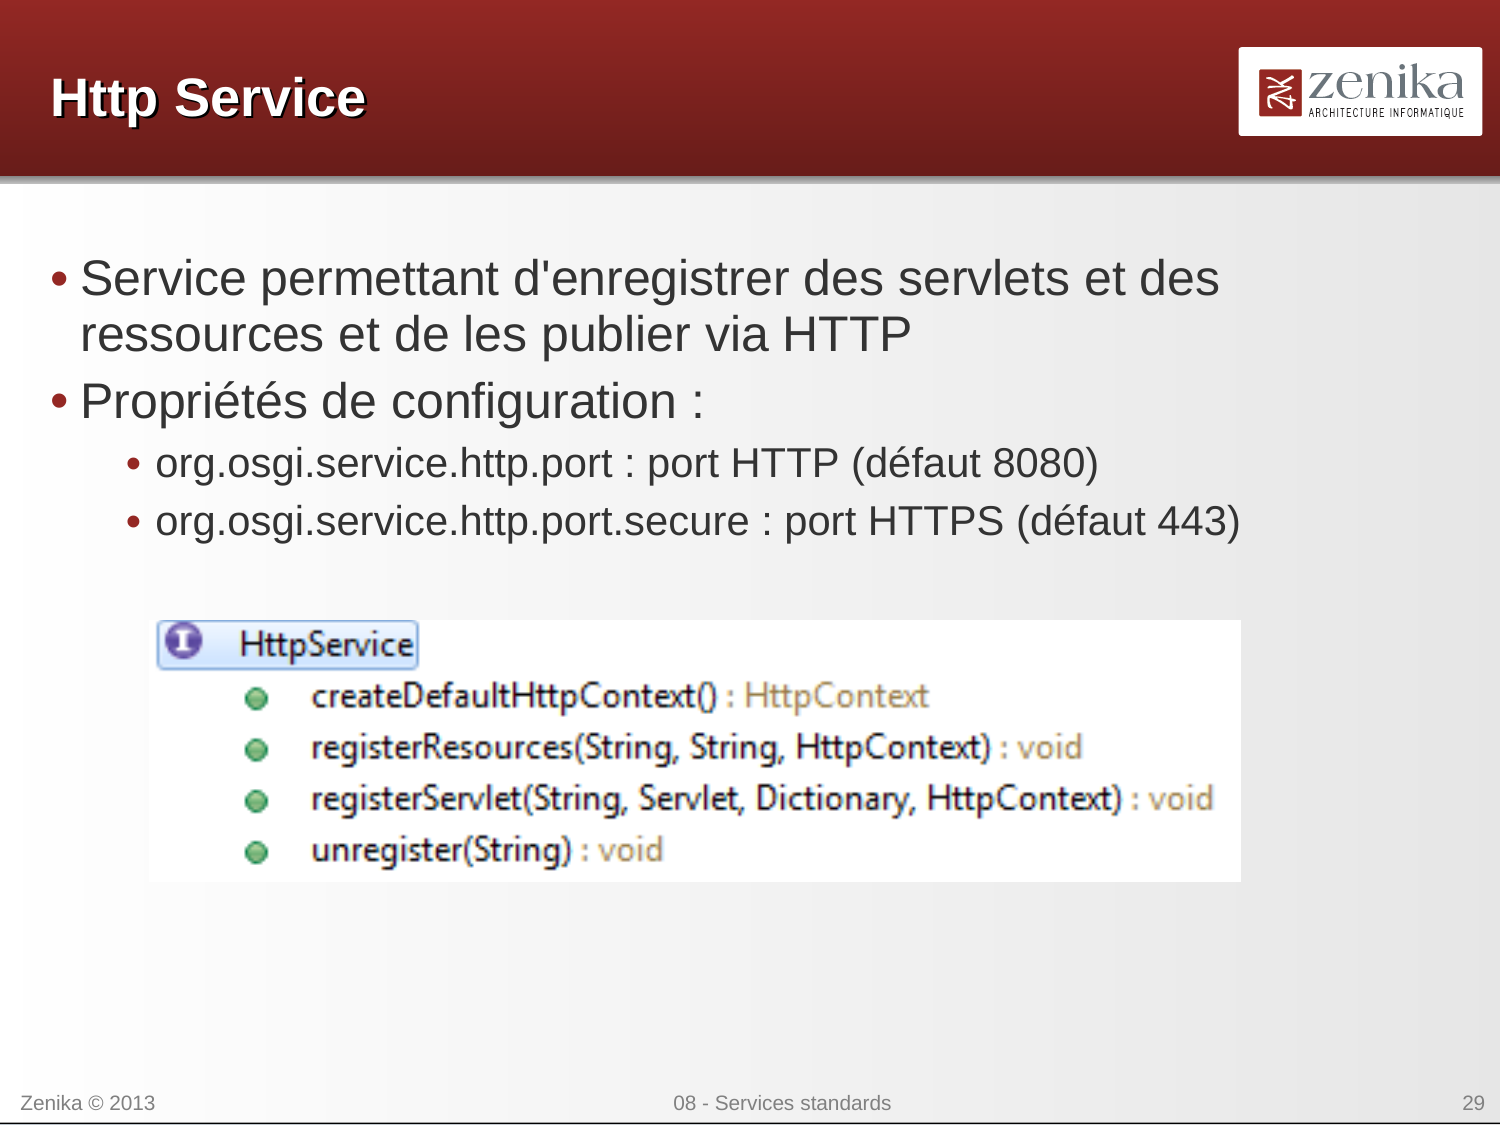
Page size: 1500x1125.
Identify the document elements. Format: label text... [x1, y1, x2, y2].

picture [149, 620, 1241, 882]
picture [1257, 58, 1464, 125]
list Service permettant d'enregistrer des servlets et des ressources et de les publier via HTTP Propriétés de configuration : org.osgi.service.http.port : port HTTP (défaut 8080) org.osgi.service.http.port.secure : port HTTPS (défaut 443) [50, 249, 1435, 1064]
title Http Service [50, 22, 1206, 172]
